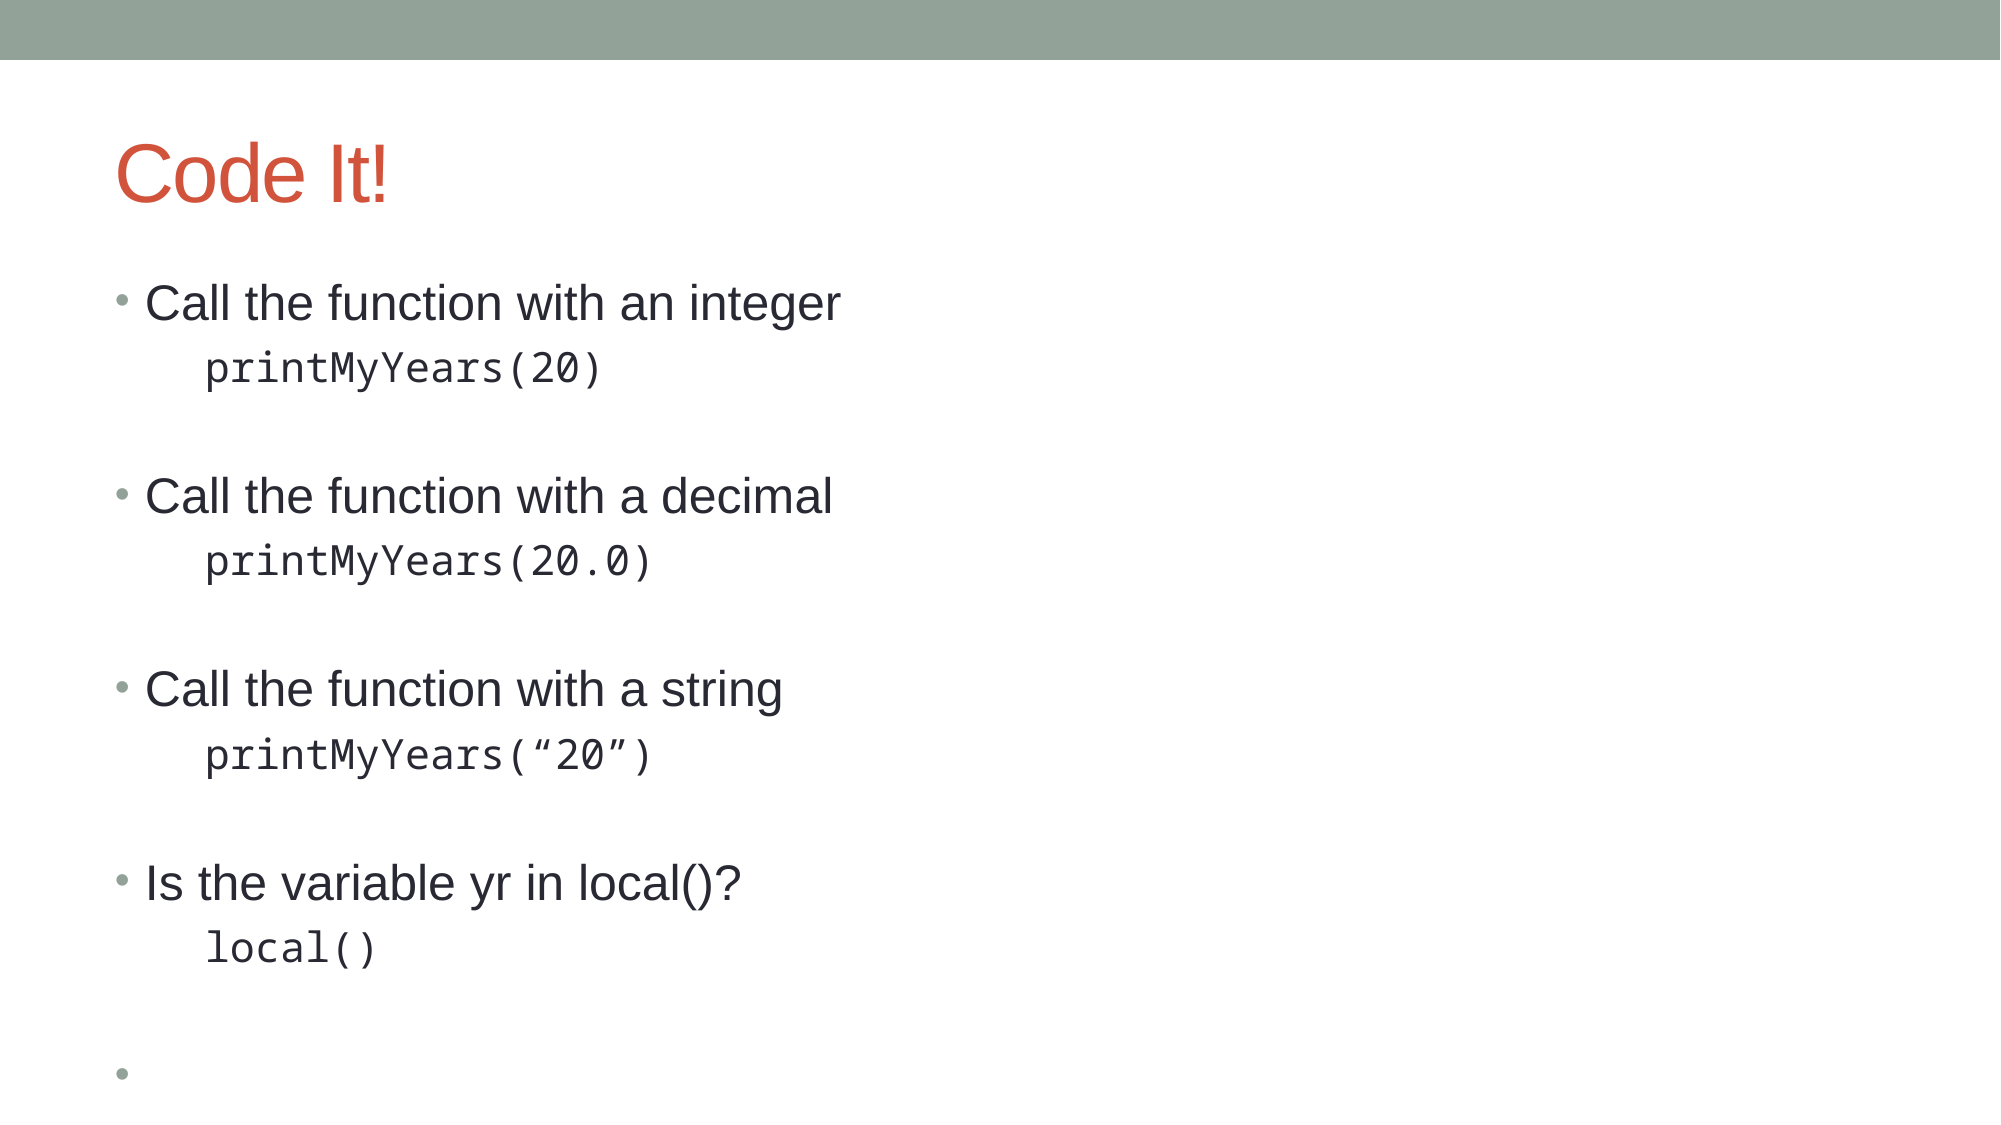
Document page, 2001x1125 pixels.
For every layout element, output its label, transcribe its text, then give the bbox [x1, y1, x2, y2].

title Code It! [99, 87, 1900, 251]
list Call the function with an integer printMyYears(20) Call the function with a decimal printMyYears(20.0) Call the function with a string printMyYears(“20”) Is the variable yr in local()? local() [99, 262, 1900, 1063]
